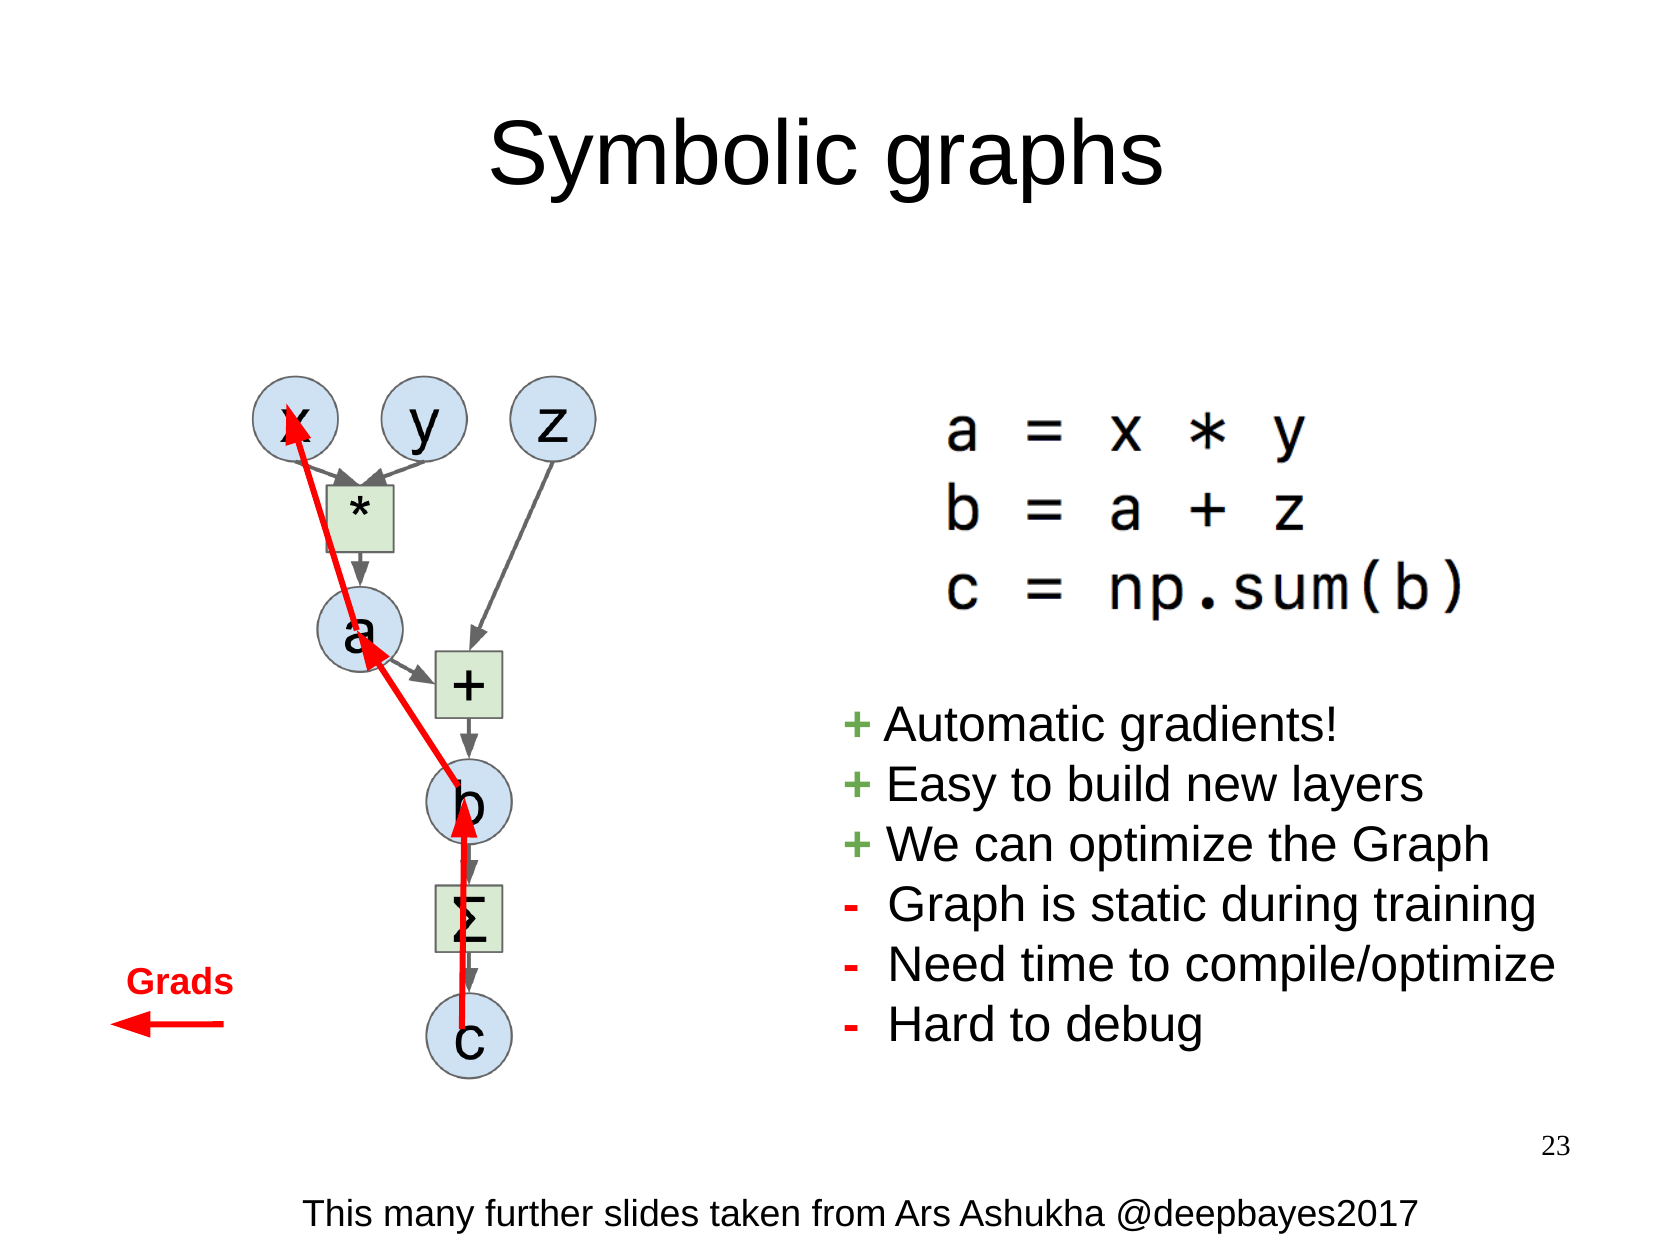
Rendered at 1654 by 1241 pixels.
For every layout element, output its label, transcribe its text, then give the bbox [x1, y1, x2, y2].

title Symbolic graphs [82, 49, 1571, 257]
picture [220, 361, 627, 1101]
text_box + Automatic gradients! + Easy to build new layers + We can optimize the Graph - Graph is static during training - Need time to compile/optimize - Hard to debug [799, 693, 1597, 1049]
text_box This many further slides taken from Ars Ashukha @deepbayes2017 [287, 1184, 1435, 1241]
text_box Grads [111, 952, 250, 1010]
picture [938, 349, 1471, 650]
